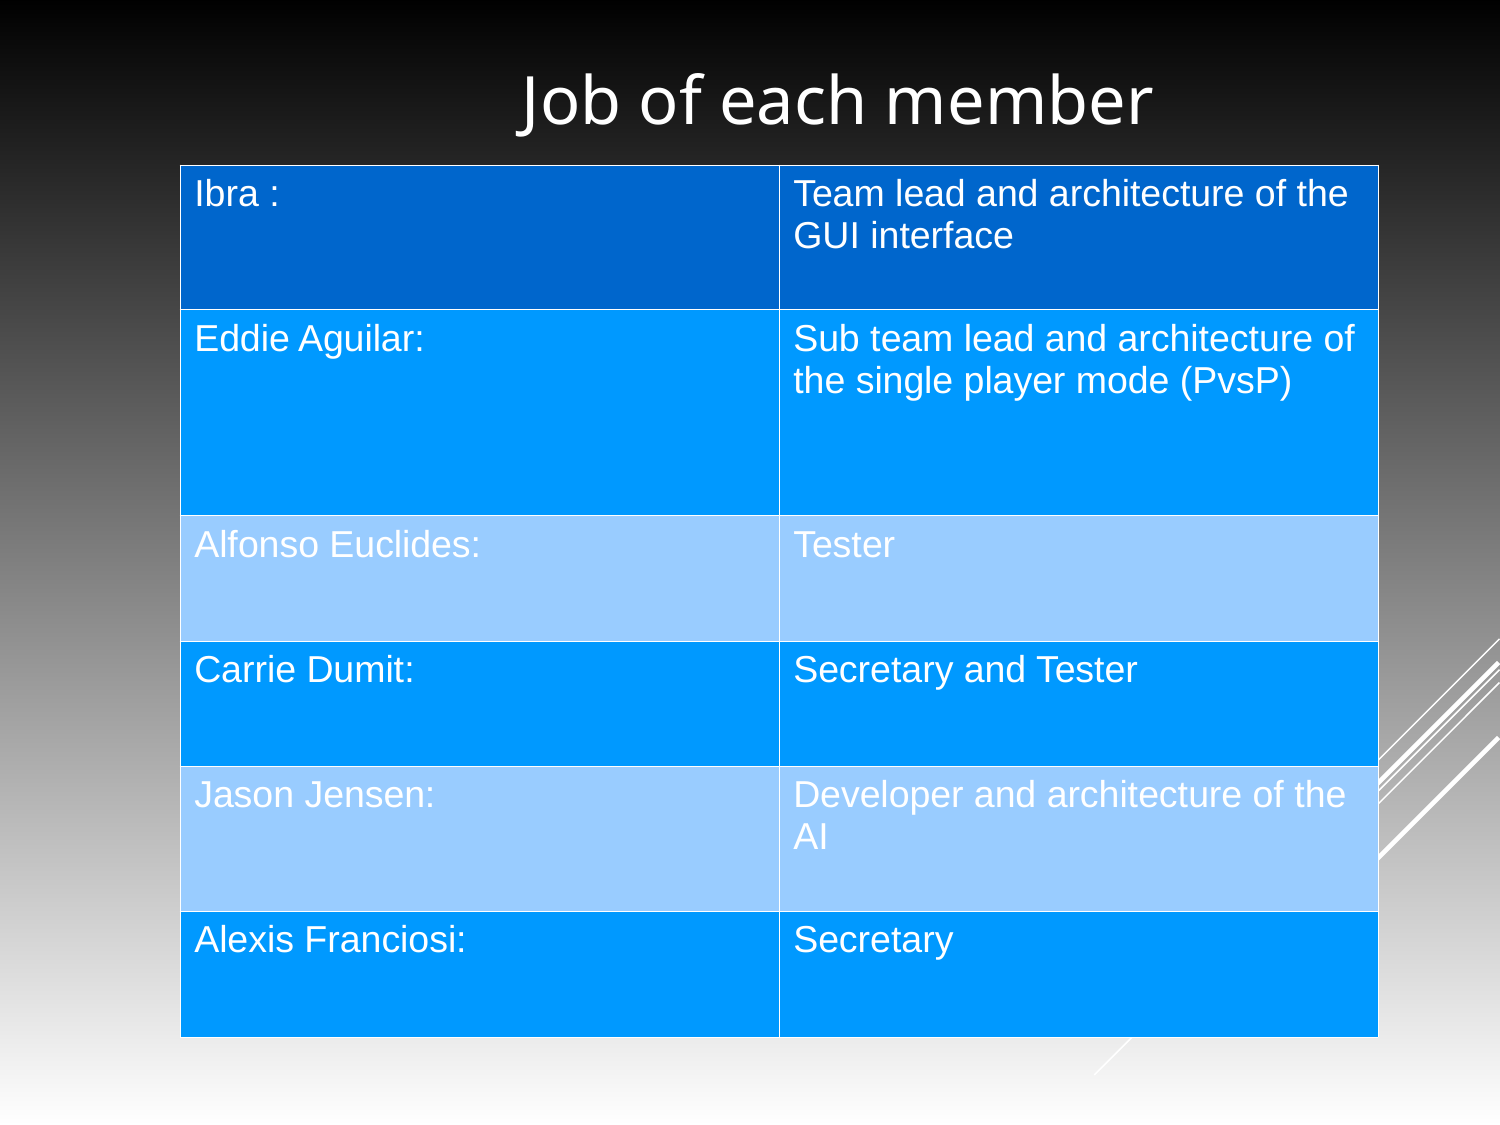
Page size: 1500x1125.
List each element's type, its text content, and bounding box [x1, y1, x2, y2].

table_cell Secretary and Tester [780, 642, 1378, 766]
table_cell Eddie Aguilar: [181, 310, 779, 515]
table_header Team lead and architecture of the GUI interface [780, 166, 1378, 309]
table_cell Developer and architecture of the AI [780, 767, 1378, 911]
table_cell Tester [780, 516, 1378, 641]
table_cell Alfonso Euclides: [181, 516, 779, 641]
table_cell Secretary [780, 912, 1378, 1037]
title Job of each member [179, 50, 1255, 165]
table_cell Alexis Franciosi: [181, 912, 779, 1037]
table_header Ibra : [181, 166, 779, 309]
table_cell Sub team lead and architecture of the single player mode (PvsP) [780, 310, 1378, 515]
table_cell Carrie Dumit: [181, 642, 779, 766]
table_cell Jason Jensen: [181, 767, 779, 911]
